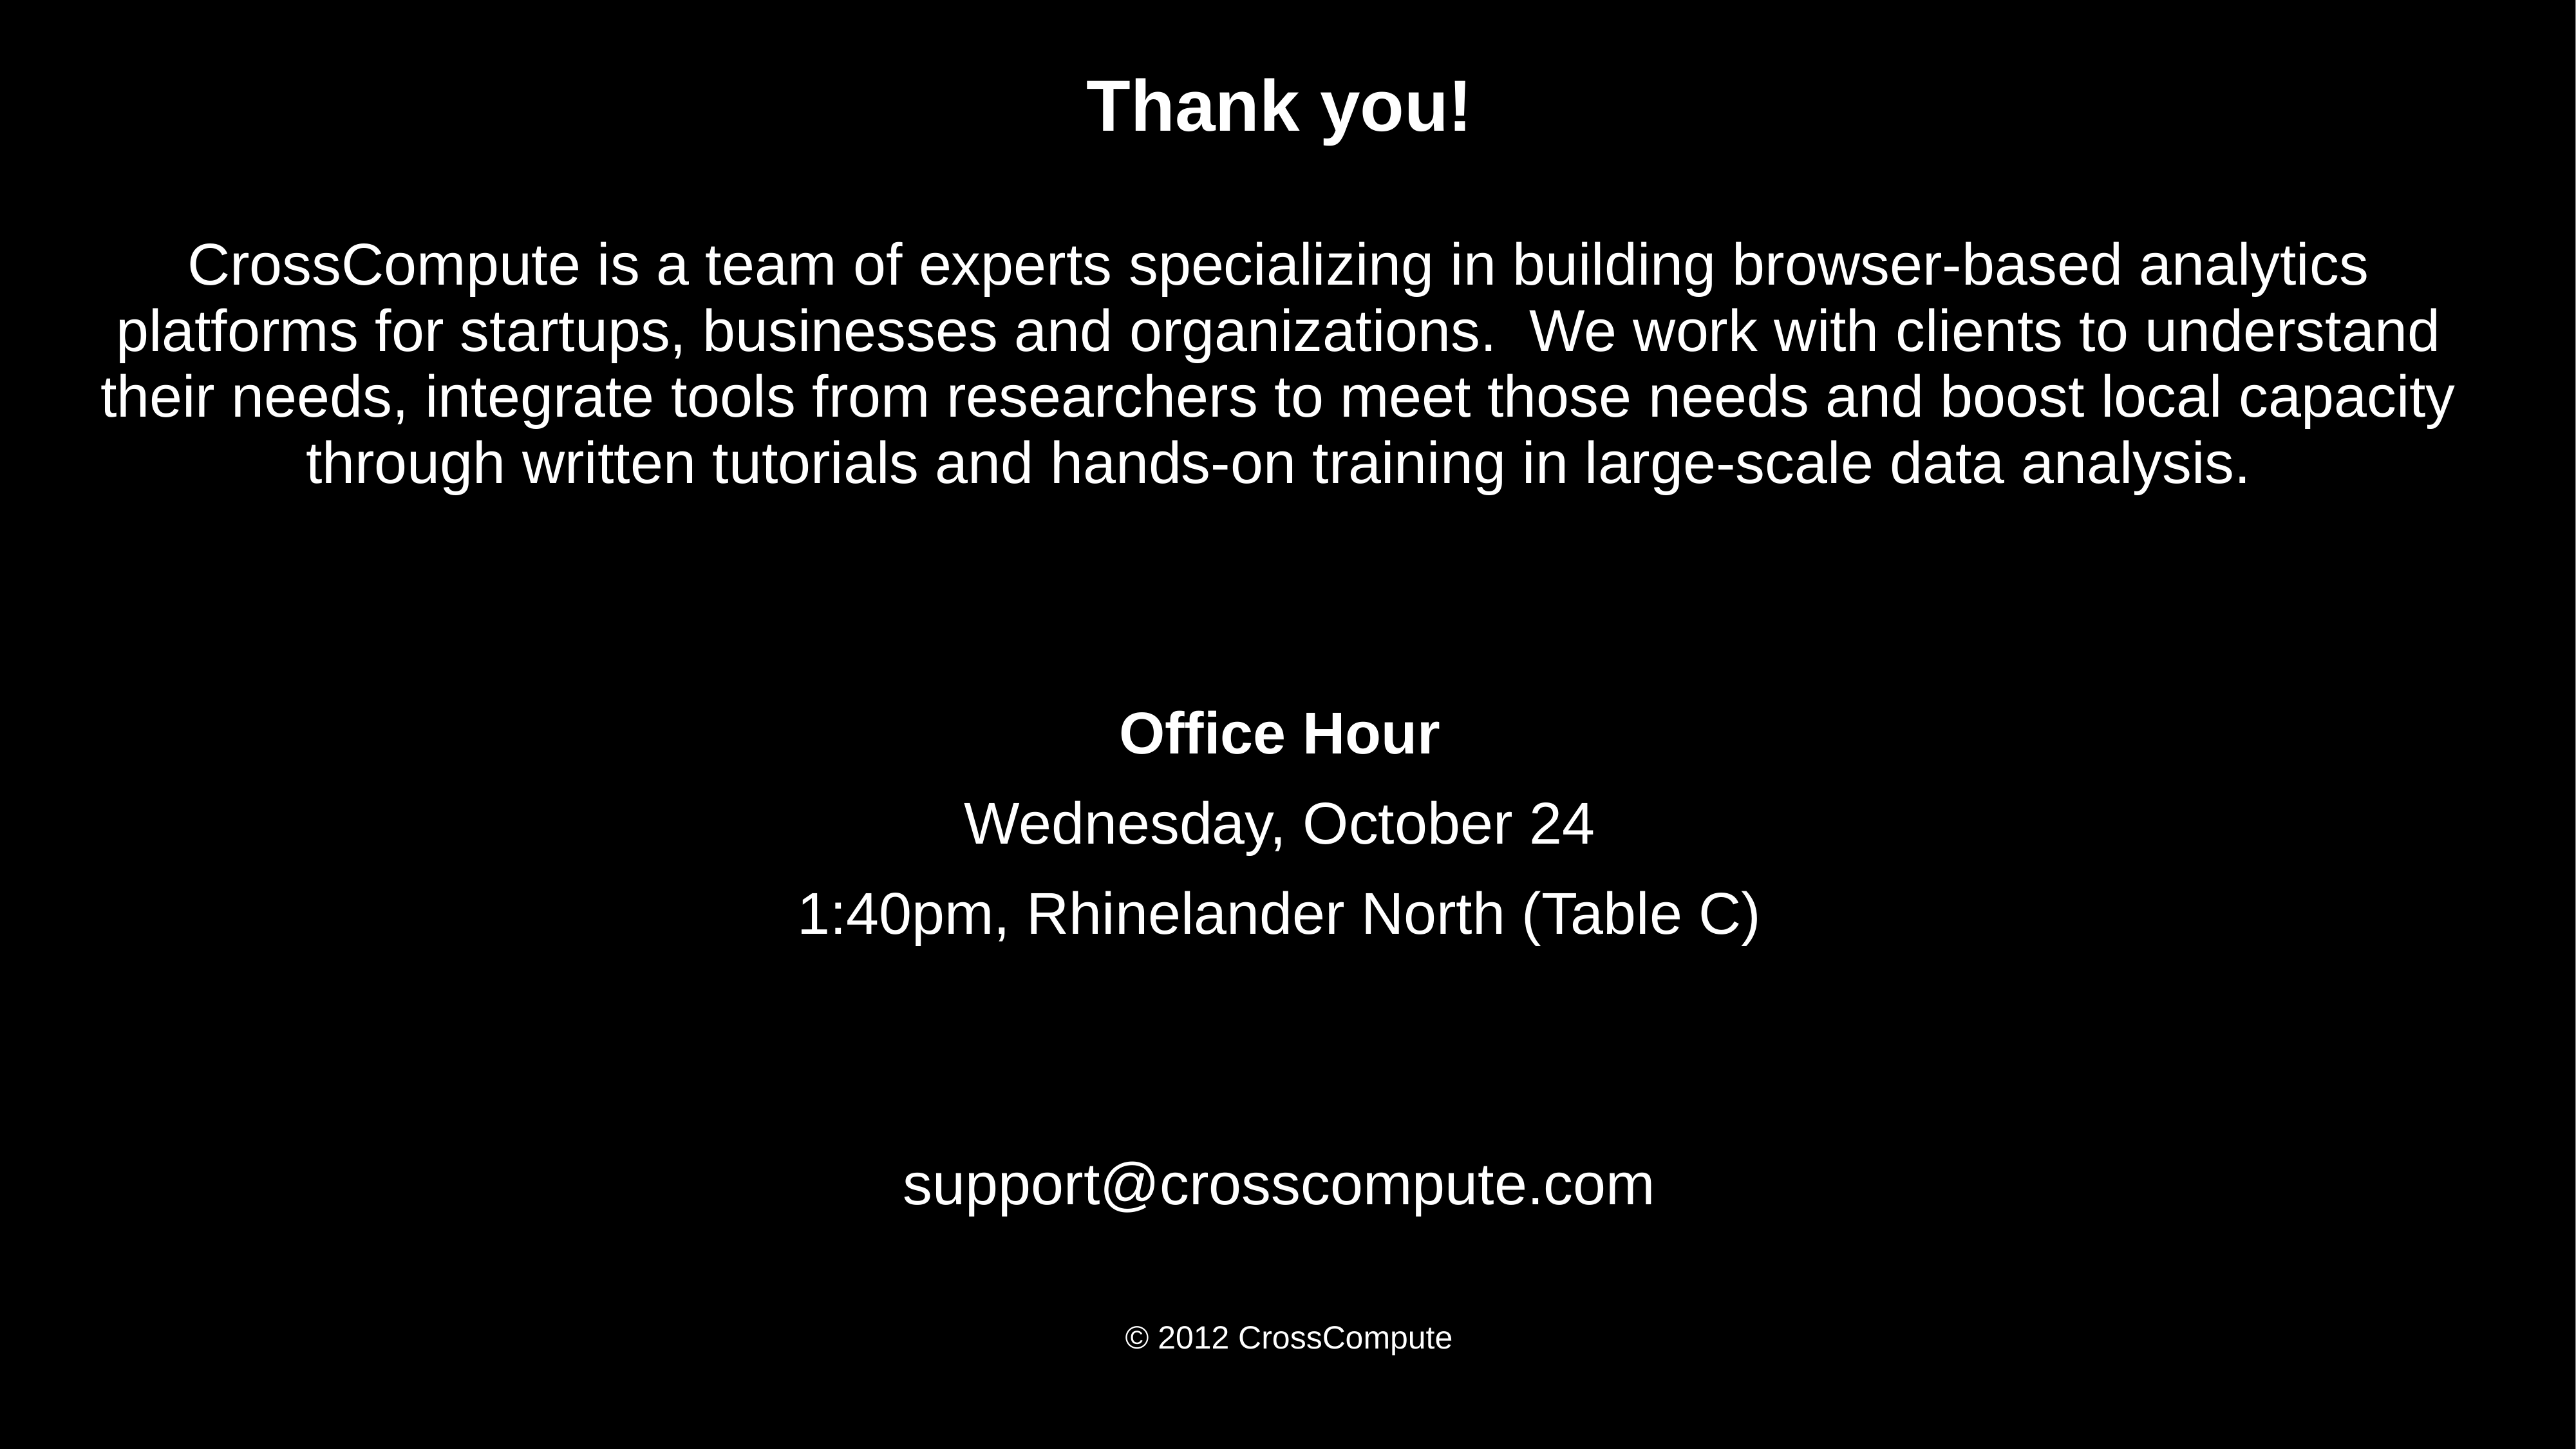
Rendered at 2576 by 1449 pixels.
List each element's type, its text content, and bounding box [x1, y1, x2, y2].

title Thank you! [72, 19, 2488, 193]
list CrossCompute is a team of experts specializing in building browser-based analytics platforms for startups, businesses and organizations. We work with clients to understand their needs, integrate tools from researchers to meet those needs and boost local capacity through written tutorials and hands-on training in large-scale data analysis. Office Hour Wednesday, October 24 1:40pm, Rhinelander North (Table C) support@crosscompute.com [72, 231, 2488, 1256]
